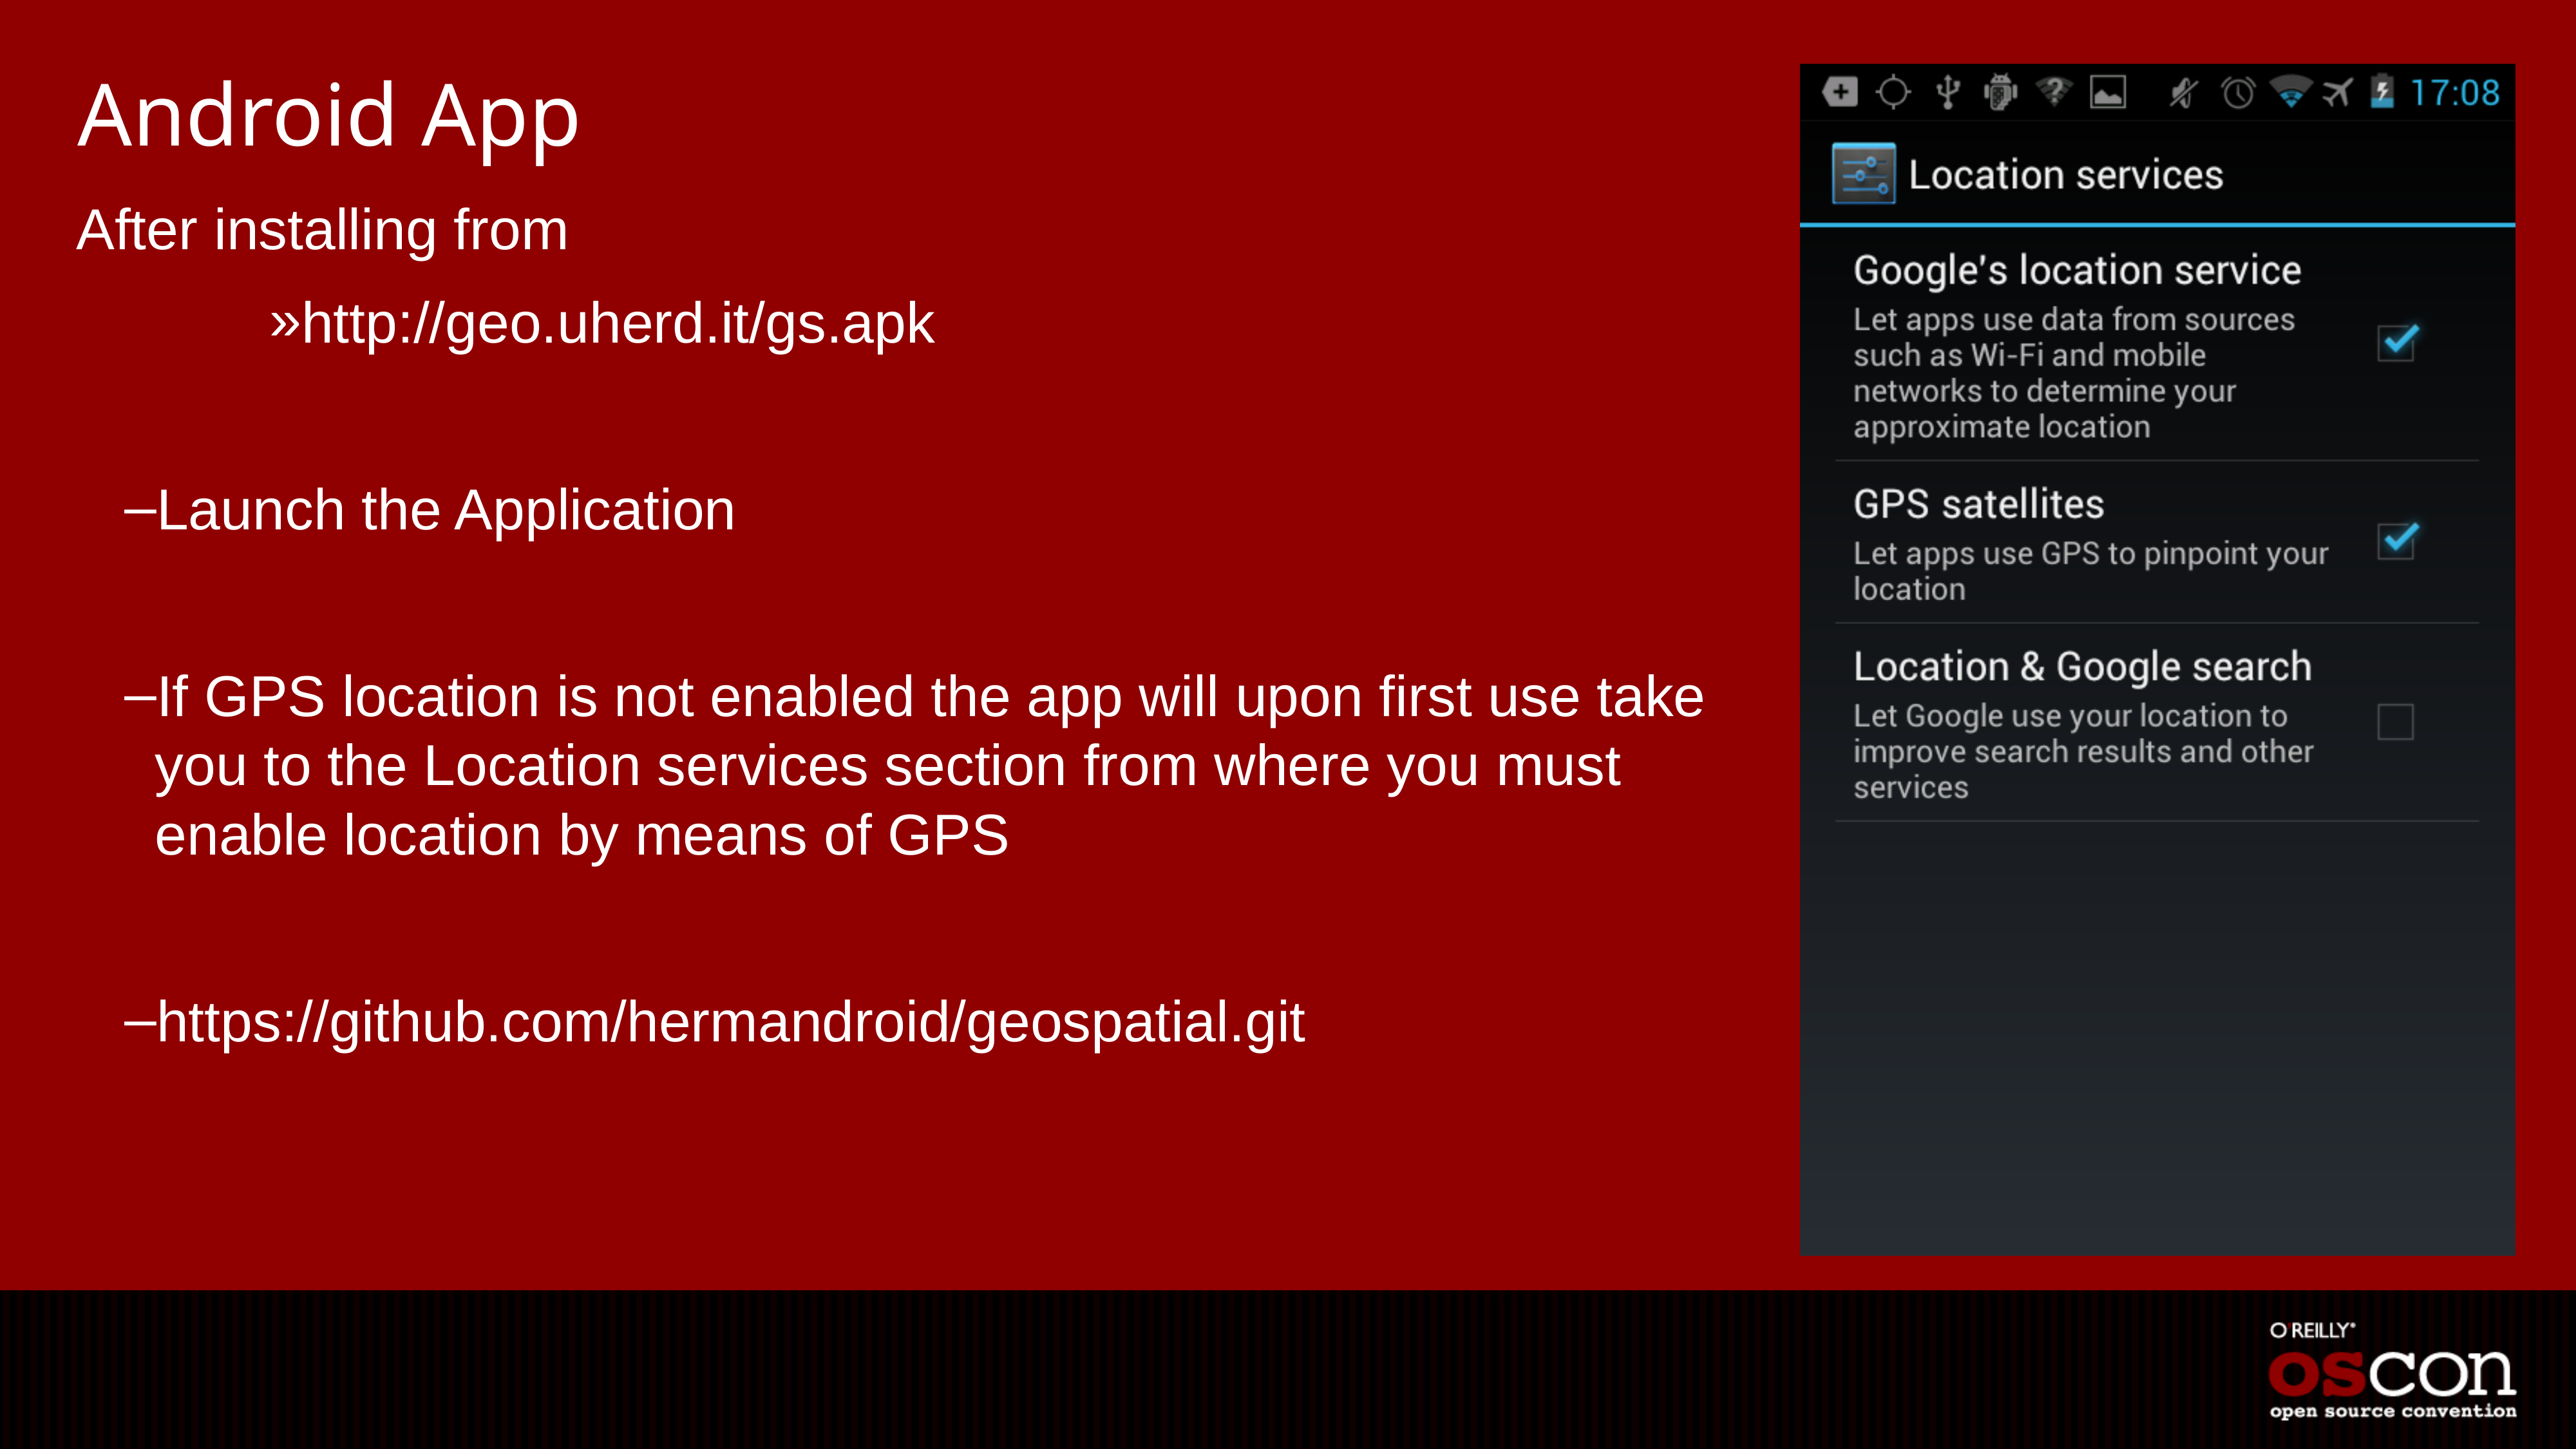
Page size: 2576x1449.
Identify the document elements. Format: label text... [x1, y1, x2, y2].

list After installing from http://geo.uherd.it/gs.apk Launch the Application If GPS location is not enabled the app will upon first use take you to the Location services section from where you must enable location by means of GPS https://github.com/hermandroid/geospatial.git [76, 191, 1739, 1449]
picture [0, 0, 2576, 1449]
title Android App [72, 24, 2501, 199]
